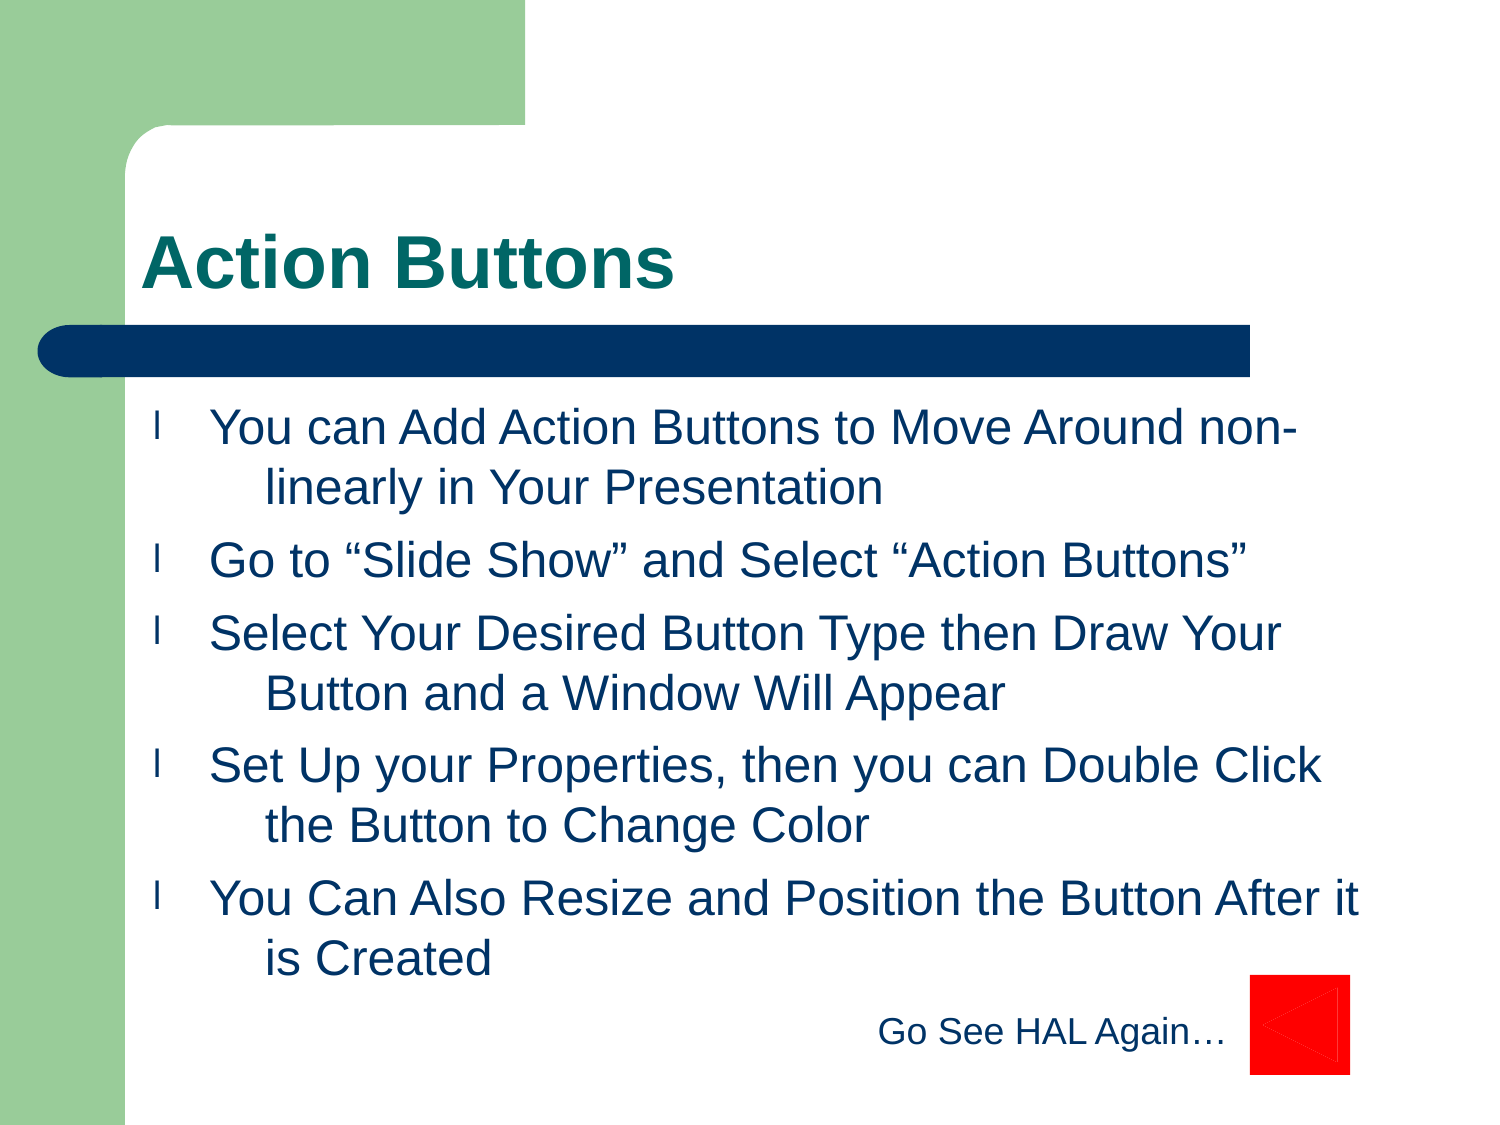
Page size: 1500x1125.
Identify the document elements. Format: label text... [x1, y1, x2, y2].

text_box Go See HAL Again… [862, 999, 1263, 1061]
list You can Add Action Buttons to Move Around non-linearly in Your Presentation Go to “Slide Show” and Select “Action Buttons” Select Your Desired Button Type then Draw Your Button and a Window Will Appear Set Up your Properties, then you can Double Click the Button to Change Color You Can Also Resize and Position the Button After it is Created [137, 387, 1400, 999]
title Action Buttons [125, 125, 1426, 313]
text_box [1249, 974, 1351, 1075]
